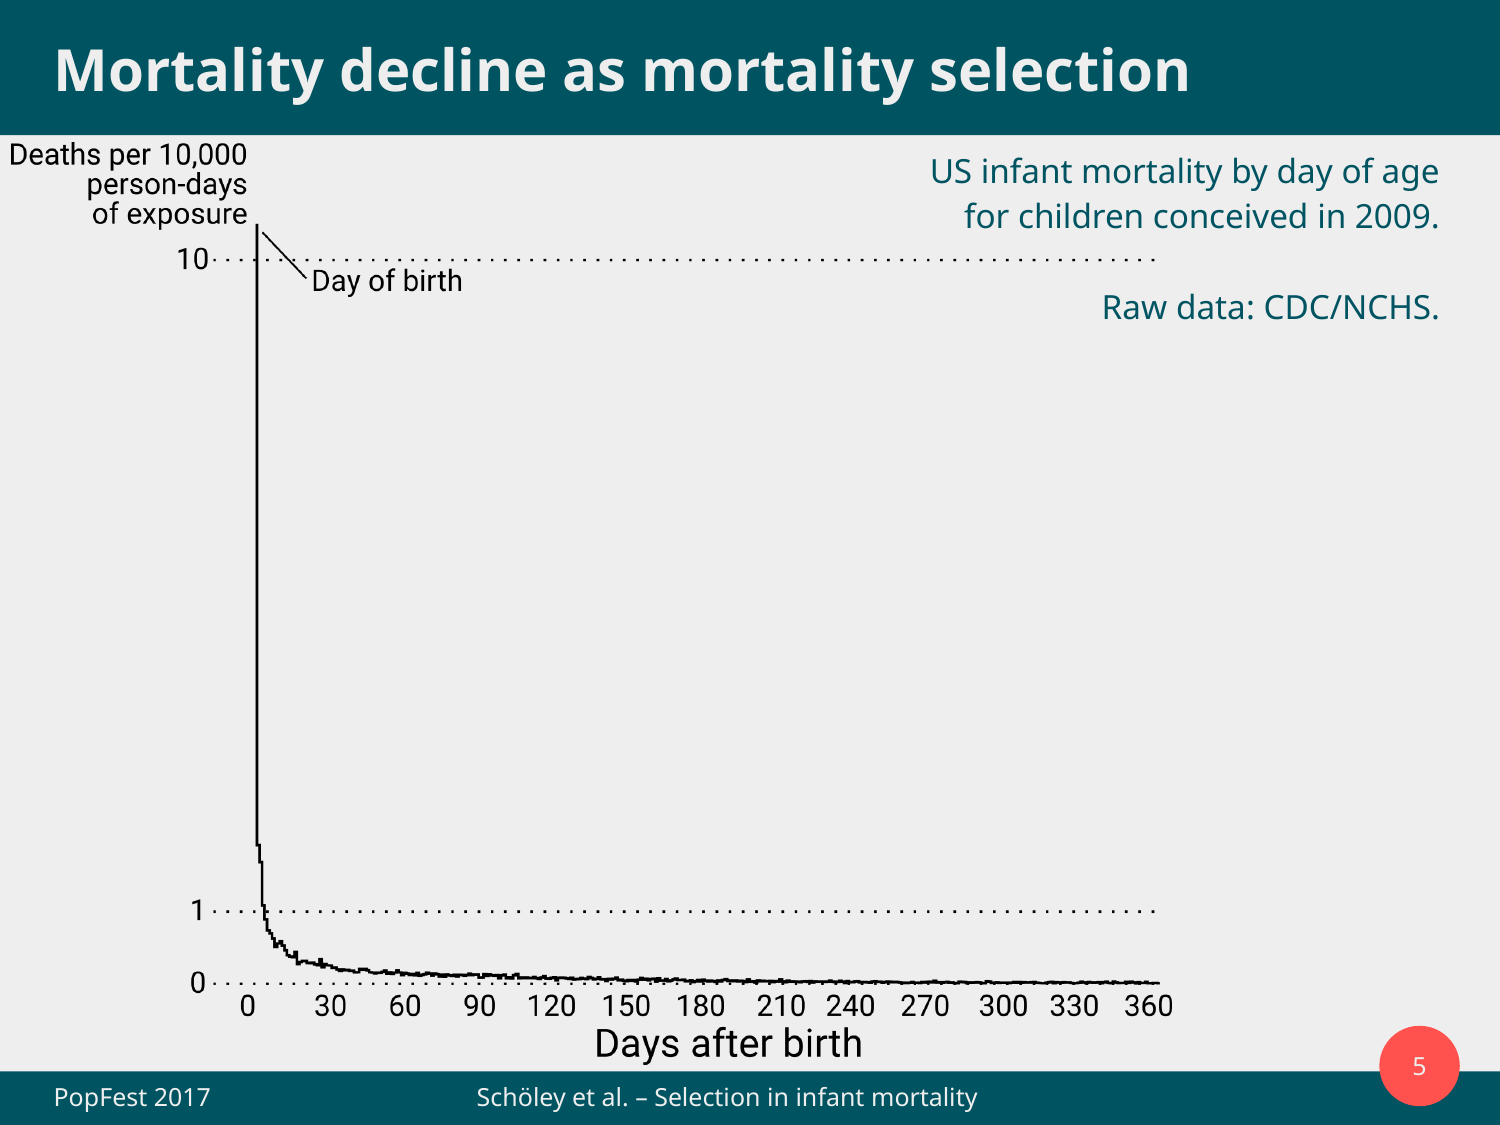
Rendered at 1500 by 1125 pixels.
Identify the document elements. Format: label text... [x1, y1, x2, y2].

title Mortality decline as mortality selection [53, 0, 1447, 141]
text_box US infant mortality by day of age for children conceived in 2009. Raw data: CDC/NCHS. [915, 140, 1500, 331]
picture [11, 142, 1172, 1066]
